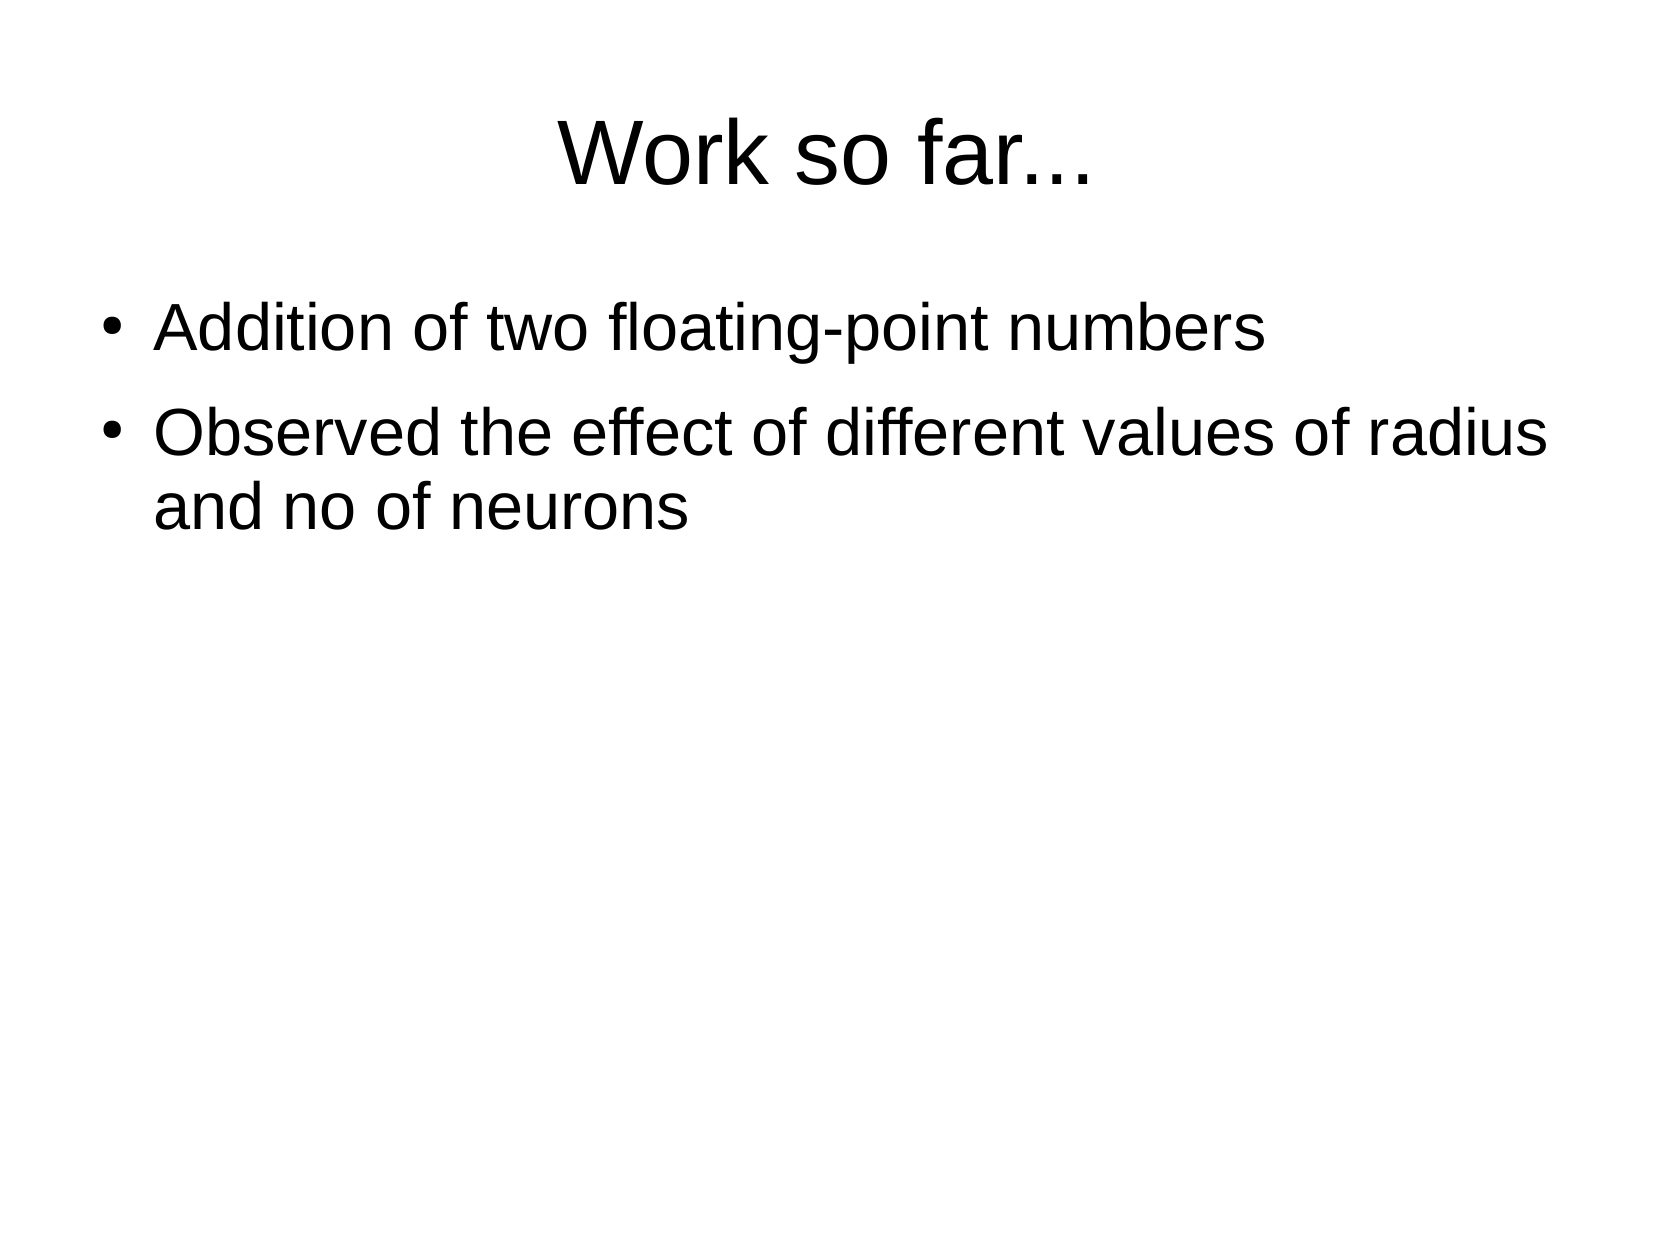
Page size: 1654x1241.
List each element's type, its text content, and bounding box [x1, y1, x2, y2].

title Work so far... [82, 49, 1571, 257]
list Addition of two floating-point numbers Observed the effect of different values of radius and no of neurons [82, 290, 1571, 1010]
